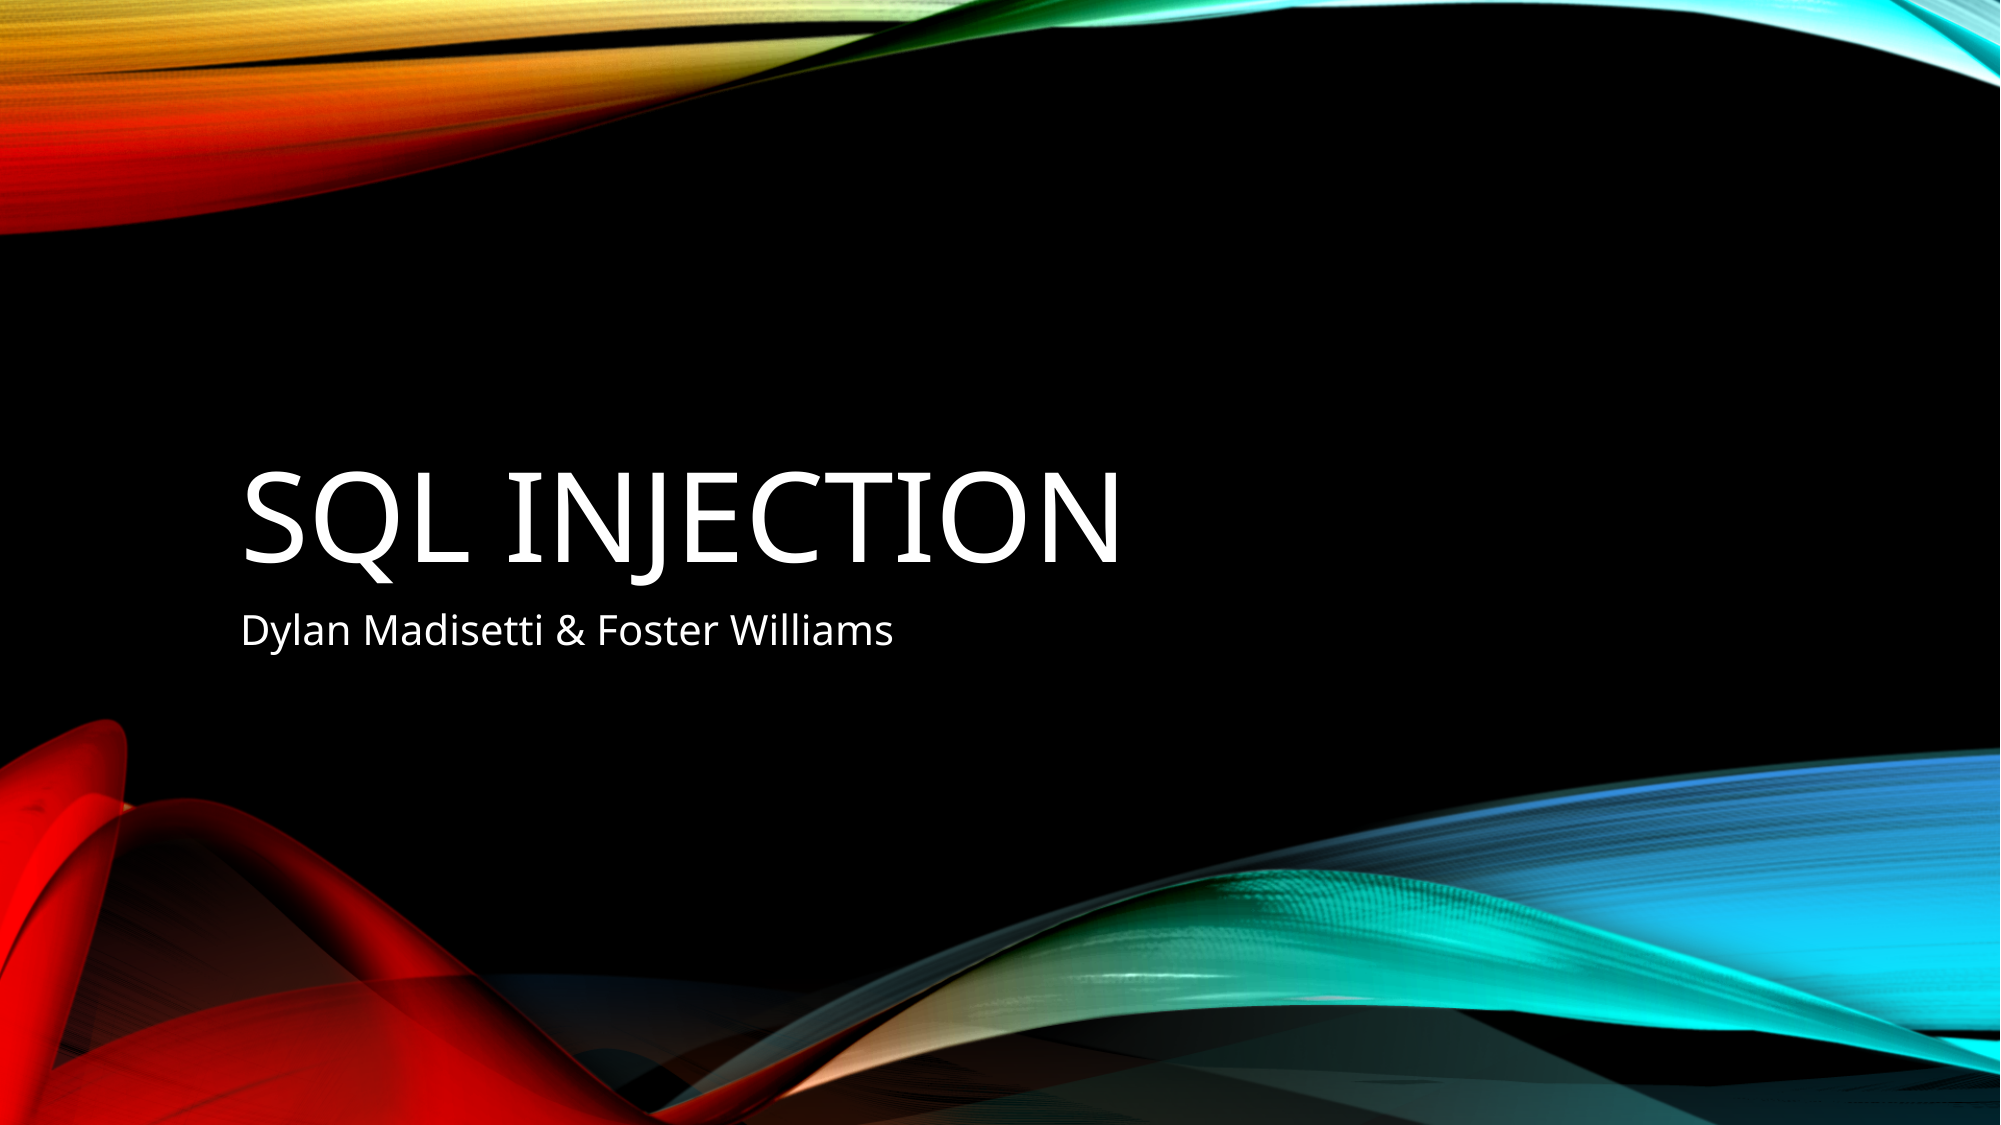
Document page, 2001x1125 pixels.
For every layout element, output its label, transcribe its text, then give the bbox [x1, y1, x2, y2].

picture [0, 717, 2000, 1125]
title SQL injection [225, 295, 1775, 595]
subtitle Dylan Madisetti & Foster Williams [225, 595, 1775, 709]
picture [0, 0, 2000, 237]
